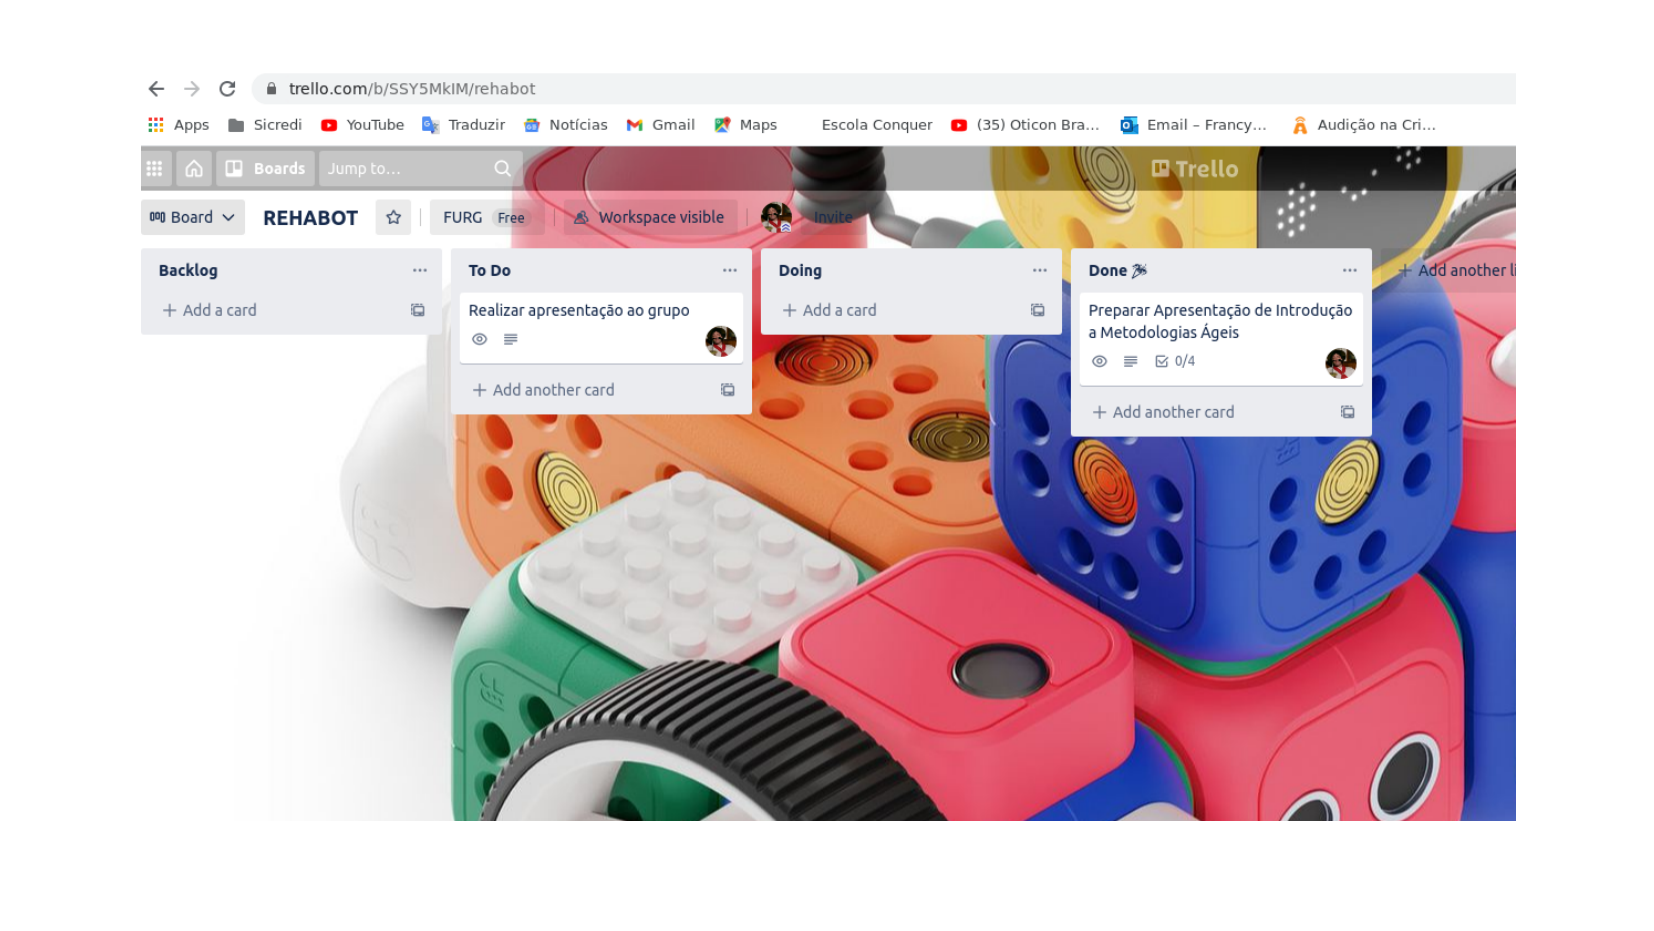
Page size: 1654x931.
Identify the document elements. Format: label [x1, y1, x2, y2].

picture [141, 70, 1516, 821]
